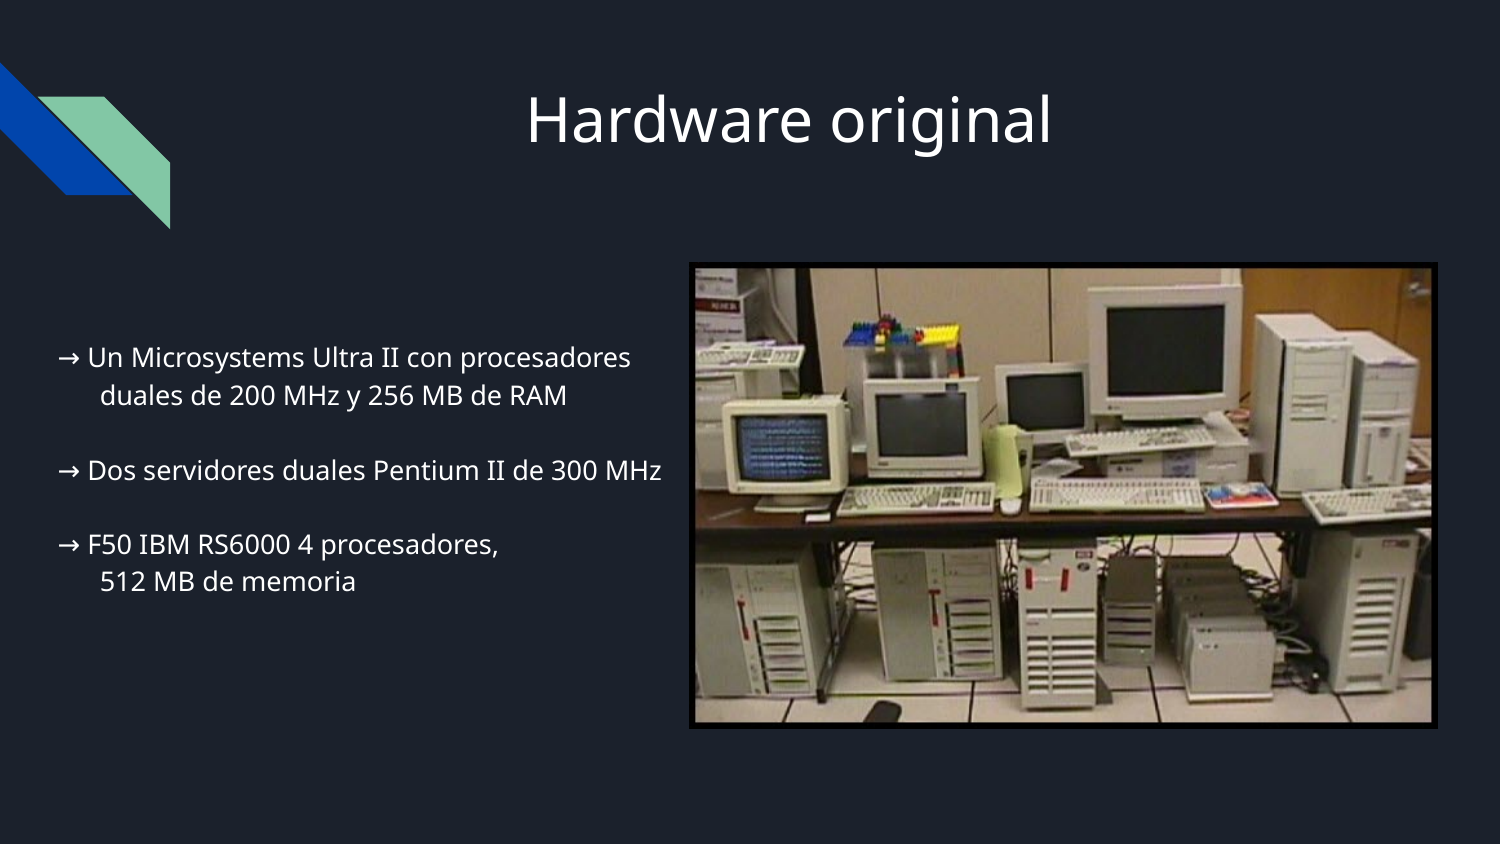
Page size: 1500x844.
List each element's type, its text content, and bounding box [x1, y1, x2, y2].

picture [689, 262, 1438, 729]
title Hardware original [212, 64, 1368, 215]
list → Un Microsystems Ultra II con procesadores duales de 200 MHz y 256 MB de RAM → Dos servidores duales Pentium II de 300 MHz → F50 IBM RS6000 4 procesadores, 512 MB de memoria [42, 251, 1198, 729]
